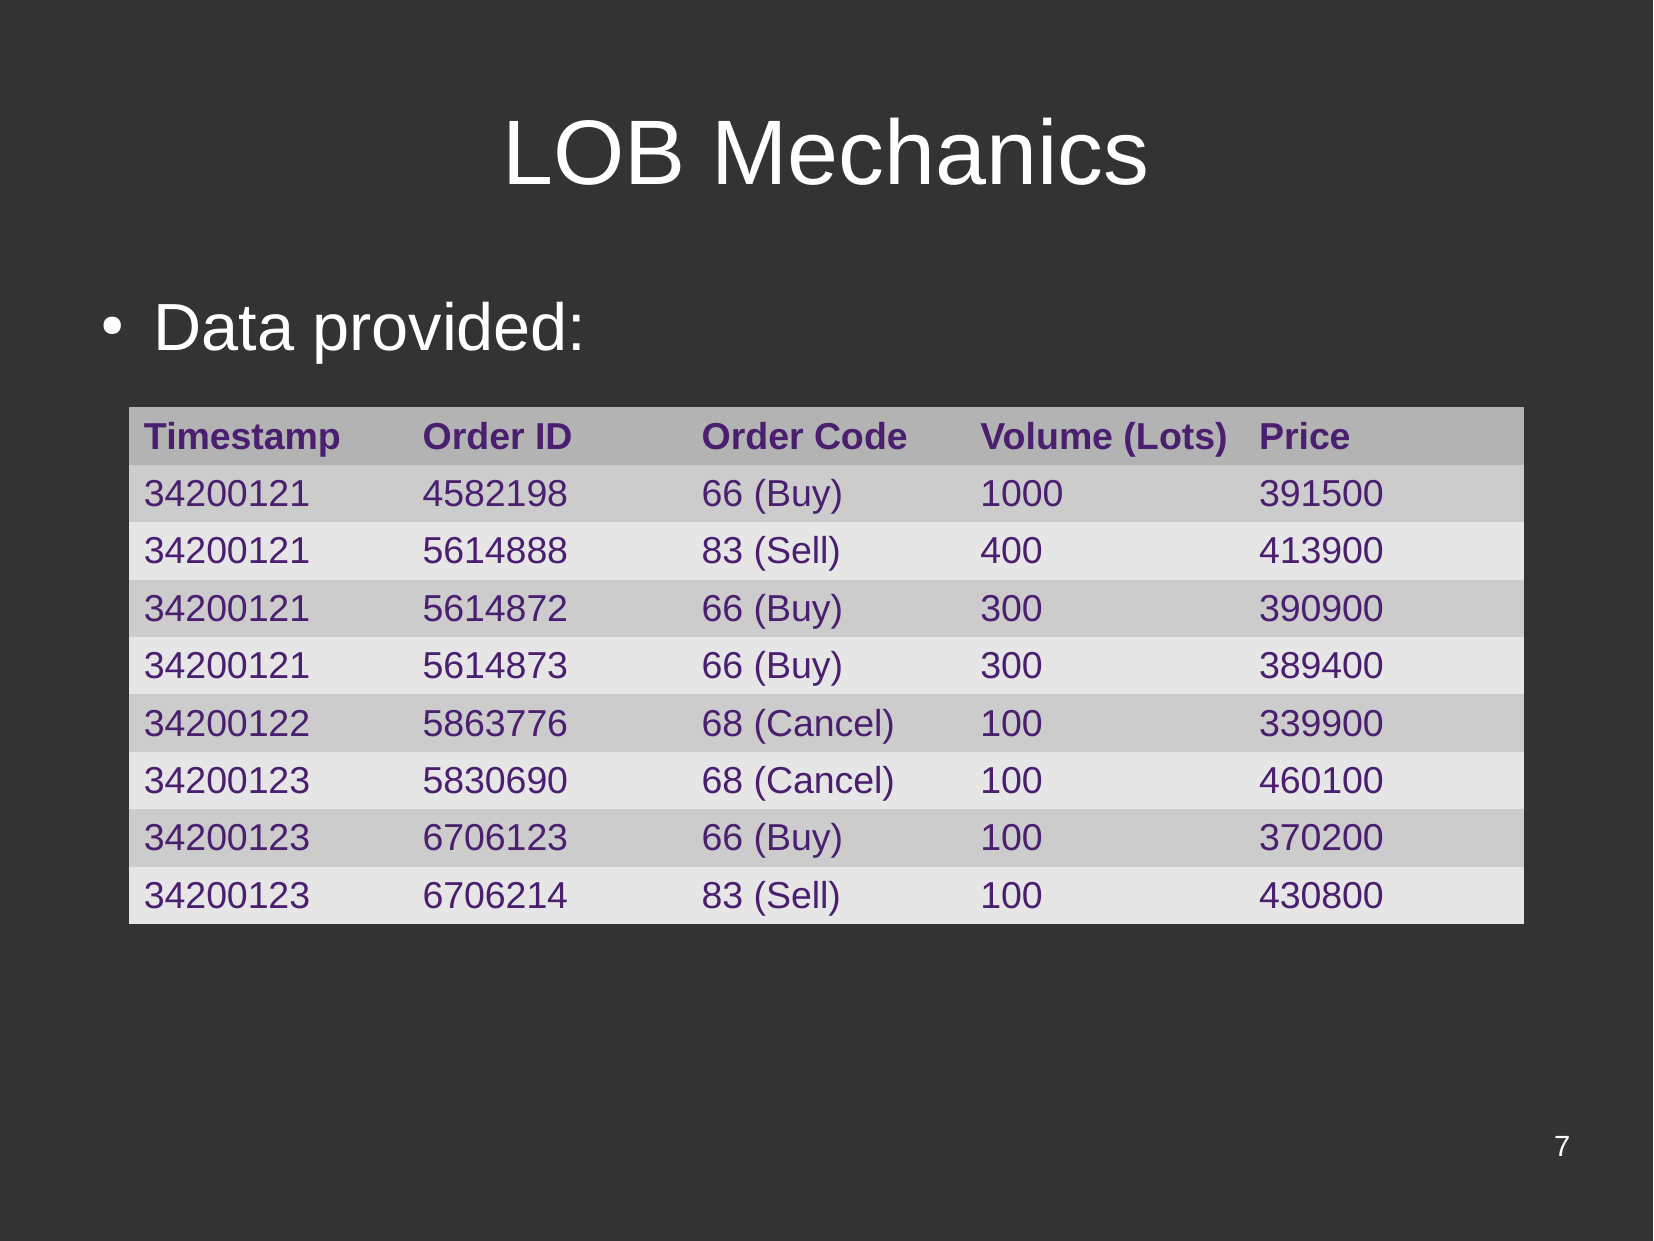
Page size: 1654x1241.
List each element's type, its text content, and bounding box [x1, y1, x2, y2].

table_cell 5614873 [408, 637, 687, 694]
table_cell 83 (Sell) [687, 867, 966, 924]
table_cell 1000 [966, 465, 1244, 522]
table_header Price [1244, 407, 1524, 465]
table_header Volume (Lots) [966, 407, 1244, 465]
table_cell 100 [966, 809, 1244, 867]
table_cell 6706123 [408, 809, 687, 867]
table_cell 300 [966, 637, 1244, 694]
table_cell 100 [966, 867, 1244, 924]
table_cell 34200121 [129, 637, 408, 694]
table_cell 300 [966, 580, 1244, 637]
table_cell 68 (Cancel) [687, 752, 966, 809]
table_cell 390900 [1244, 580, 1524, 637]
table_cell 66 (Buy) [687, 465, 966, 522]
table_cell 339900 [1244, 694, 1524, 752]
table_cell 34200123 [129, 752, 408, 809]
table_cell 100 [966, 752, 1244, 809]
table_cell 34200122 [129, 694, 408, 752]
table_cell 391500 [1244, 465, 1524, 522]
table_cell 460100 [1244, 752, 1524, 809]
table_cell 430800 [1244, 867, 1524, 924]
table_cell 68 (Cancel) [687, 694, 966, 752]
table_cell 34200121 [129, 522, 408, 580]
table_cell 389400 [1244, 637, 1524, 694]
table_cell 5830690 [408, 752, 687, 809]
table_cell 34200123 [129, 809, 408, 867]
table_cell 66 (Buy) [687, 580, 966, 637]
table_header Order ID [408, 407, 687, 465]
table_cell 66 (Buy) [687, 809, 966, 867]
table_cell 6706214 [408, 867, 687, 924]
table_cell 5863776 [408, 694, 687, 752]
table_cell 5614872 [408, 580, 687, 637]
table_cell 34200123 [129, 867, 408, 924]
table_cell 34200121 [129, 580, 408, 637]
table_cell 4582198 [408, 465, 687, 522]
table_header Timestamp [129, 407, 408, 465]
table_cell 34200121 [129, 465, 408, 522]
list Data provided: [82, 290, 1591, 1010]
table_cell 413900 [1244, 522, 1524, 580]
table_cell 370200 [1244, 809, 1524, 867]
table_cell 5614888 [408, 522, 687, 580]
table_cell 400 [966, 522, 1244, 580]
table_cell 100 [966, 694, 1244, 752]
table_header Order Code [687, 407, 966, 465]
table_cell 83 (Sell) [687, 522, 966, 580]
table_cell 66 (Buy) [687, 637, 966, 694]
title LOB Mechanics [82, 49, 1571, 257]
